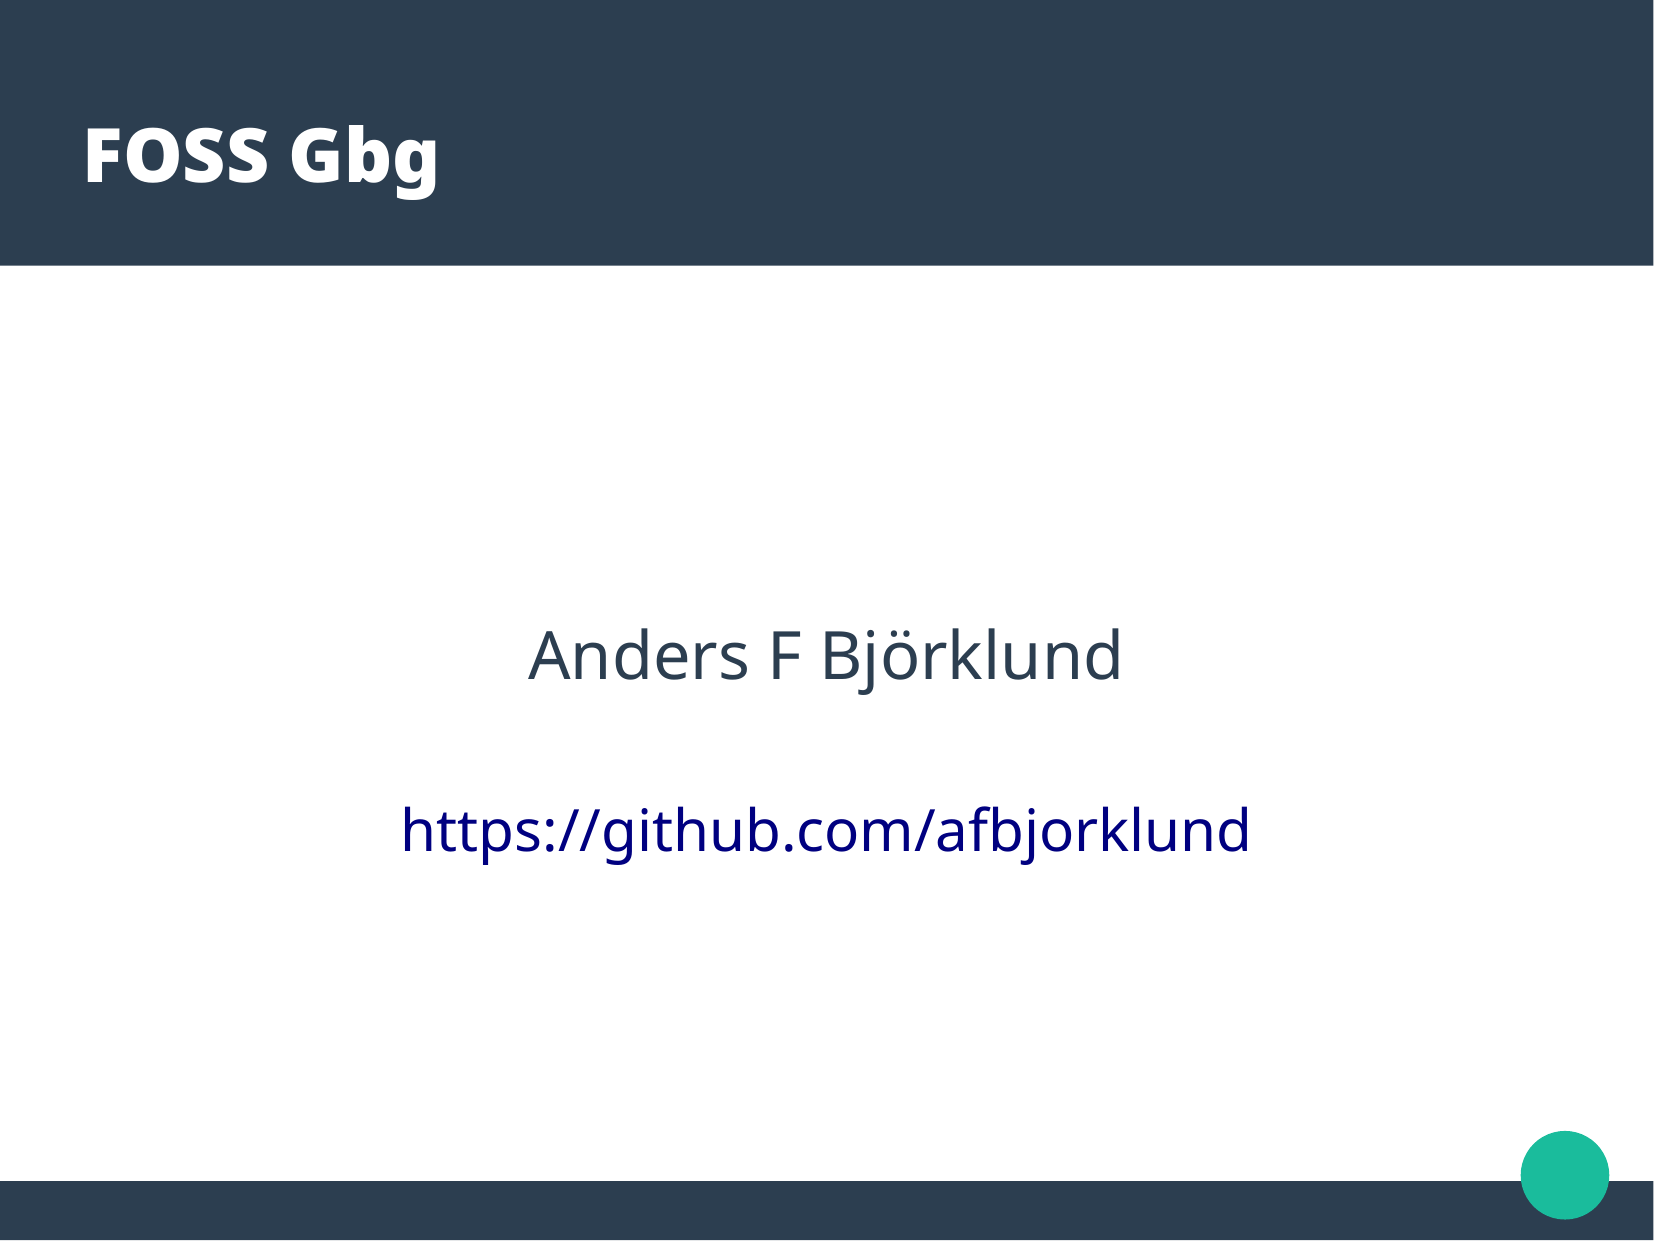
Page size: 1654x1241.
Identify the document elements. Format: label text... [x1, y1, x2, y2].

subtitle Anders F Björklund https://github.com/afbjorklund [59, 324, 1595, 1152]
title FOSS Gbg [82, 49, 1571, 257]
